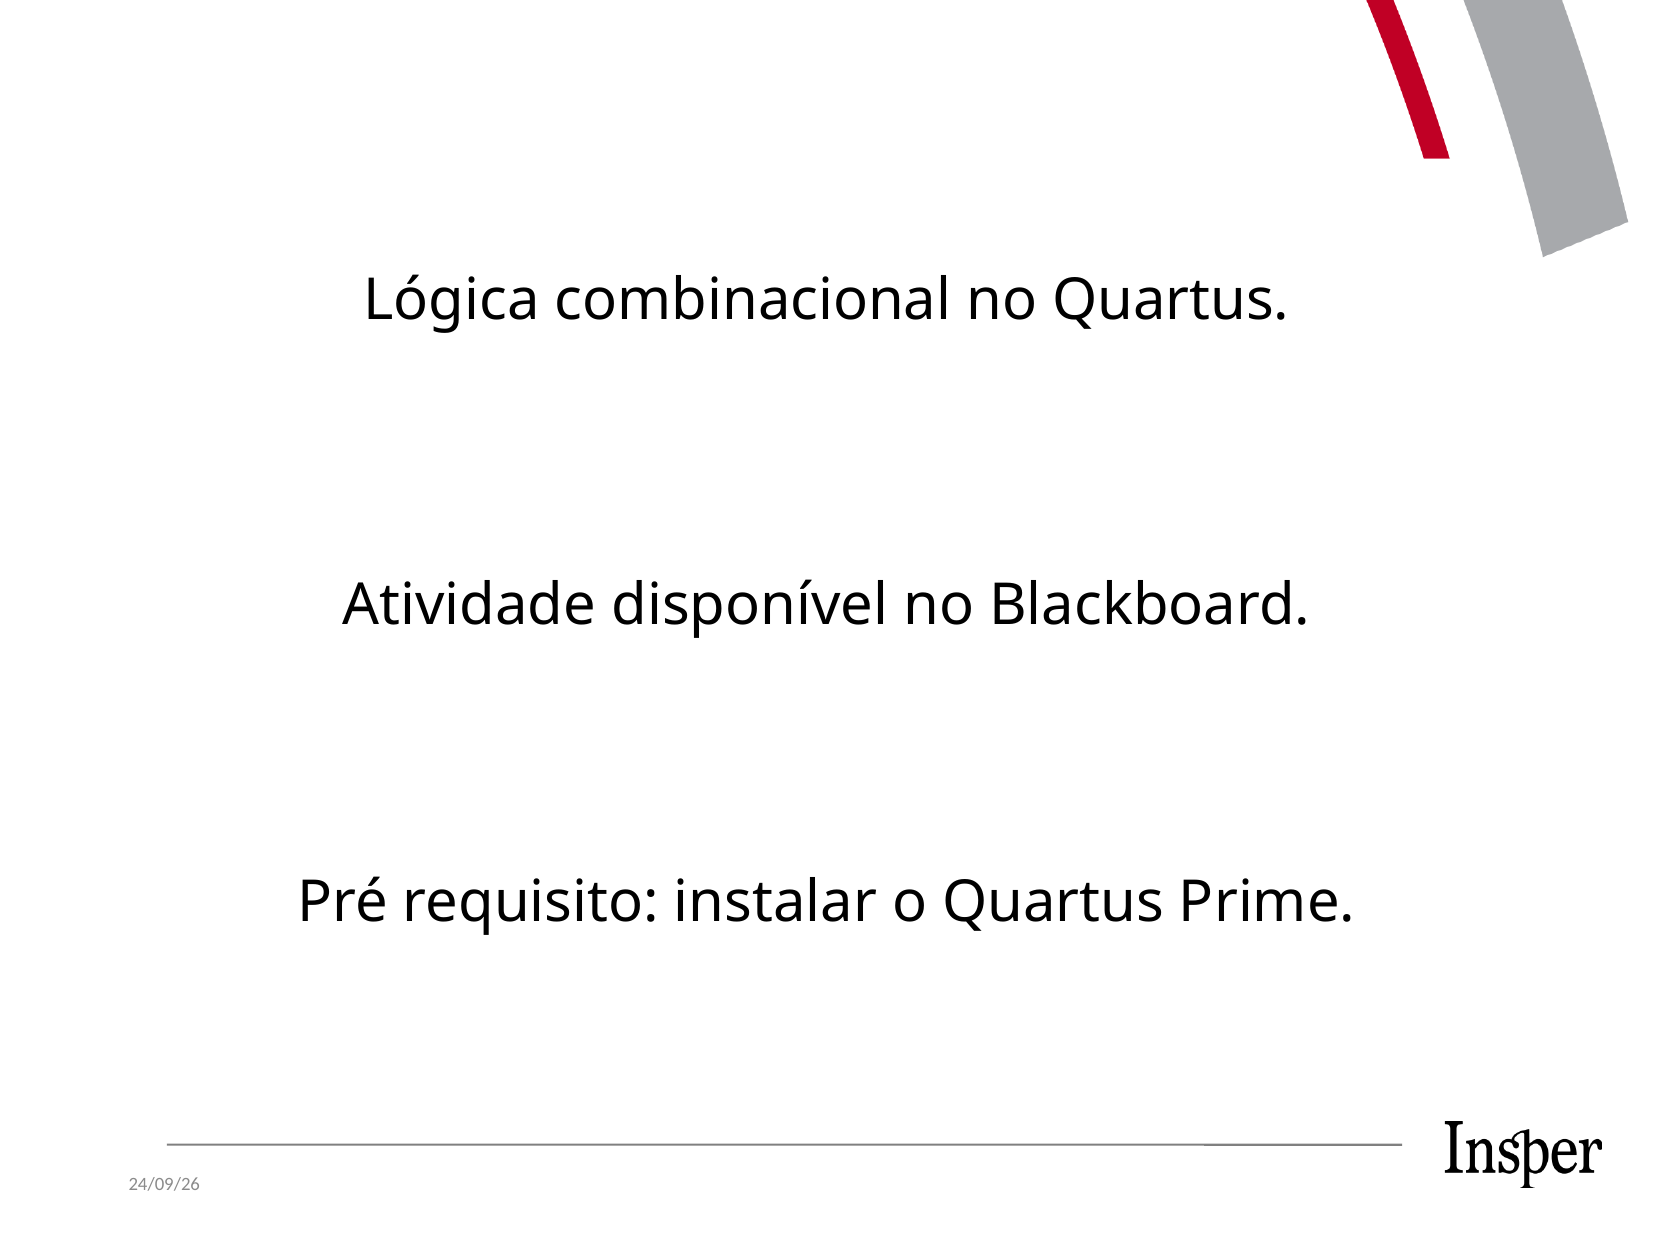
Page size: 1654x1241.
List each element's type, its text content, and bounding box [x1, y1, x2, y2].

list Lógica combinacional no Quartus. Atividade disponível no Blackboard. Pré requisito: instalar o Quartus Prime. [82, 59, 1571, 1109]
